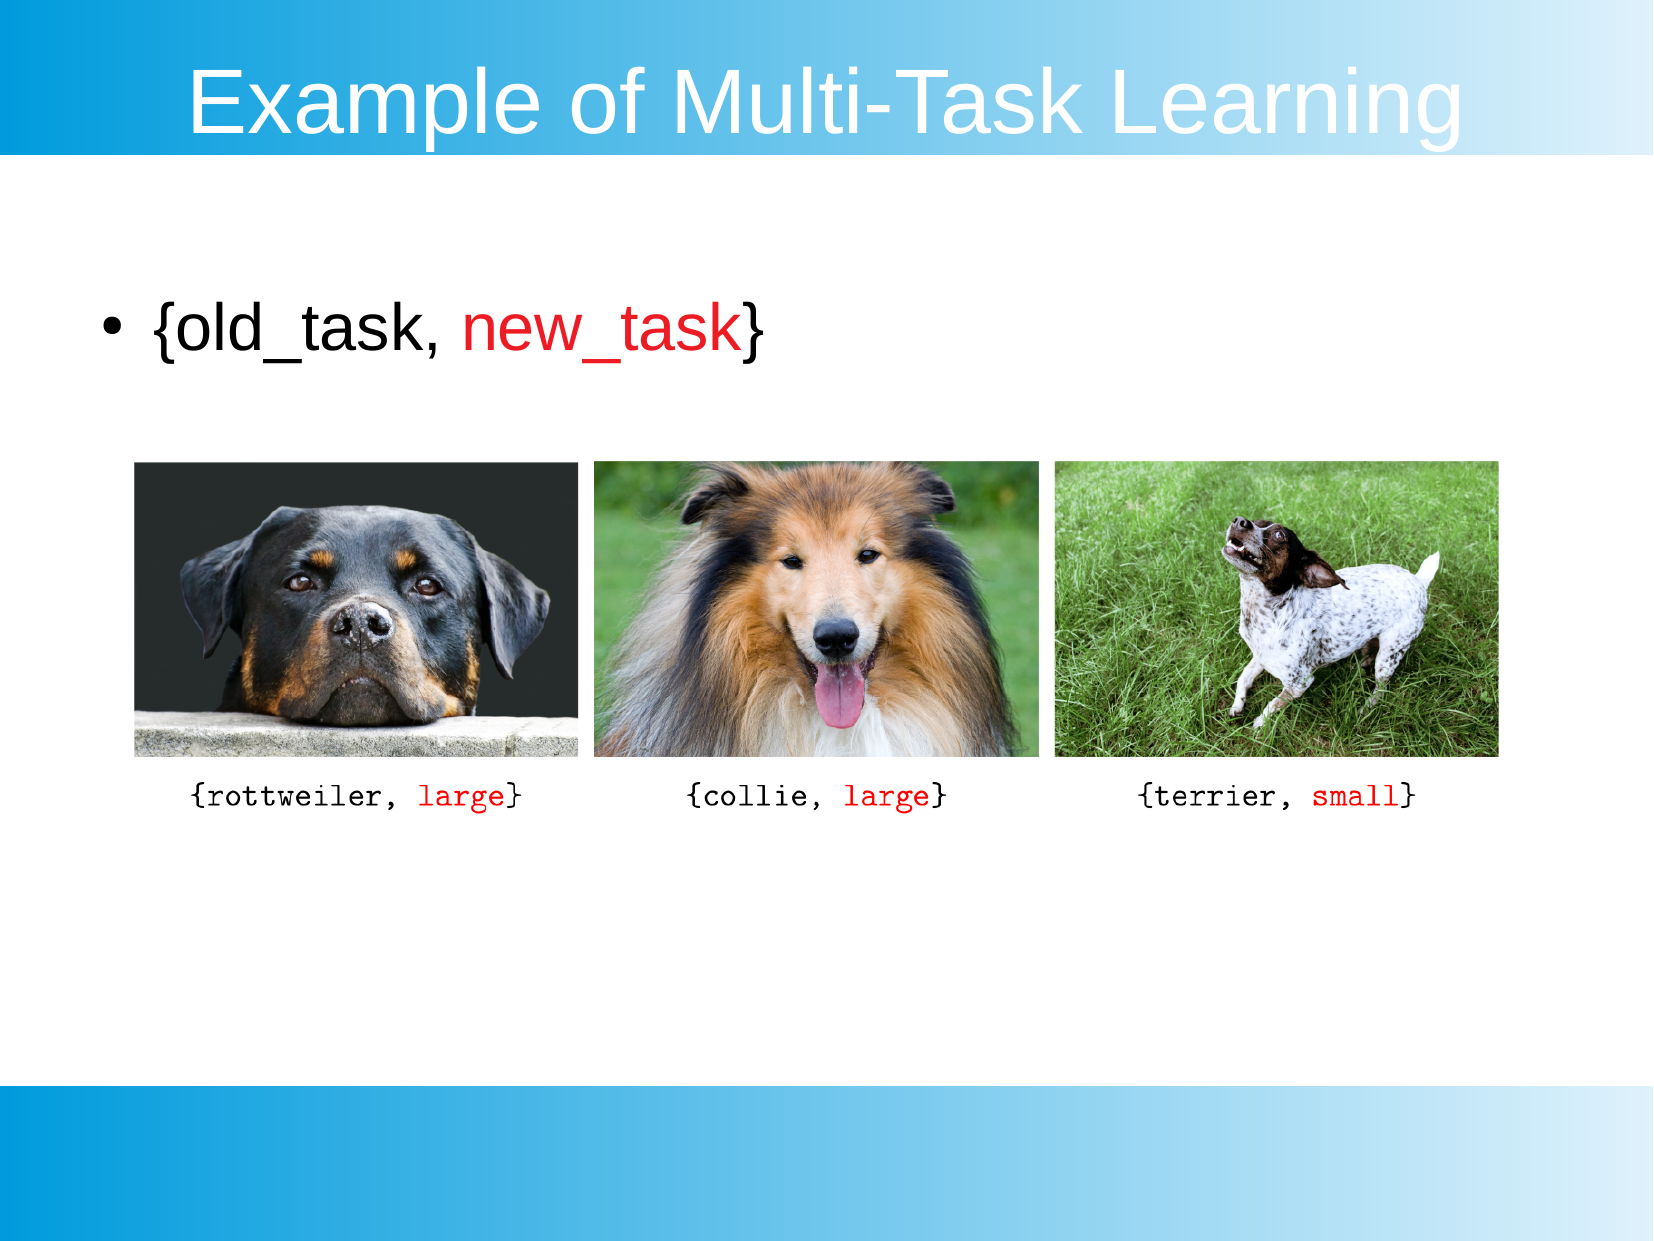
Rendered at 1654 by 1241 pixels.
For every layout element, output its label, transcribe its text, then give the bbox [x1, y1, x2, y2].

list {old_task, new_task} [82, 290, 1571, 1010]
picture [116, 442, 1516, 826]
title Example of Multi-Task Learning [82, 49, 1571, 155]
